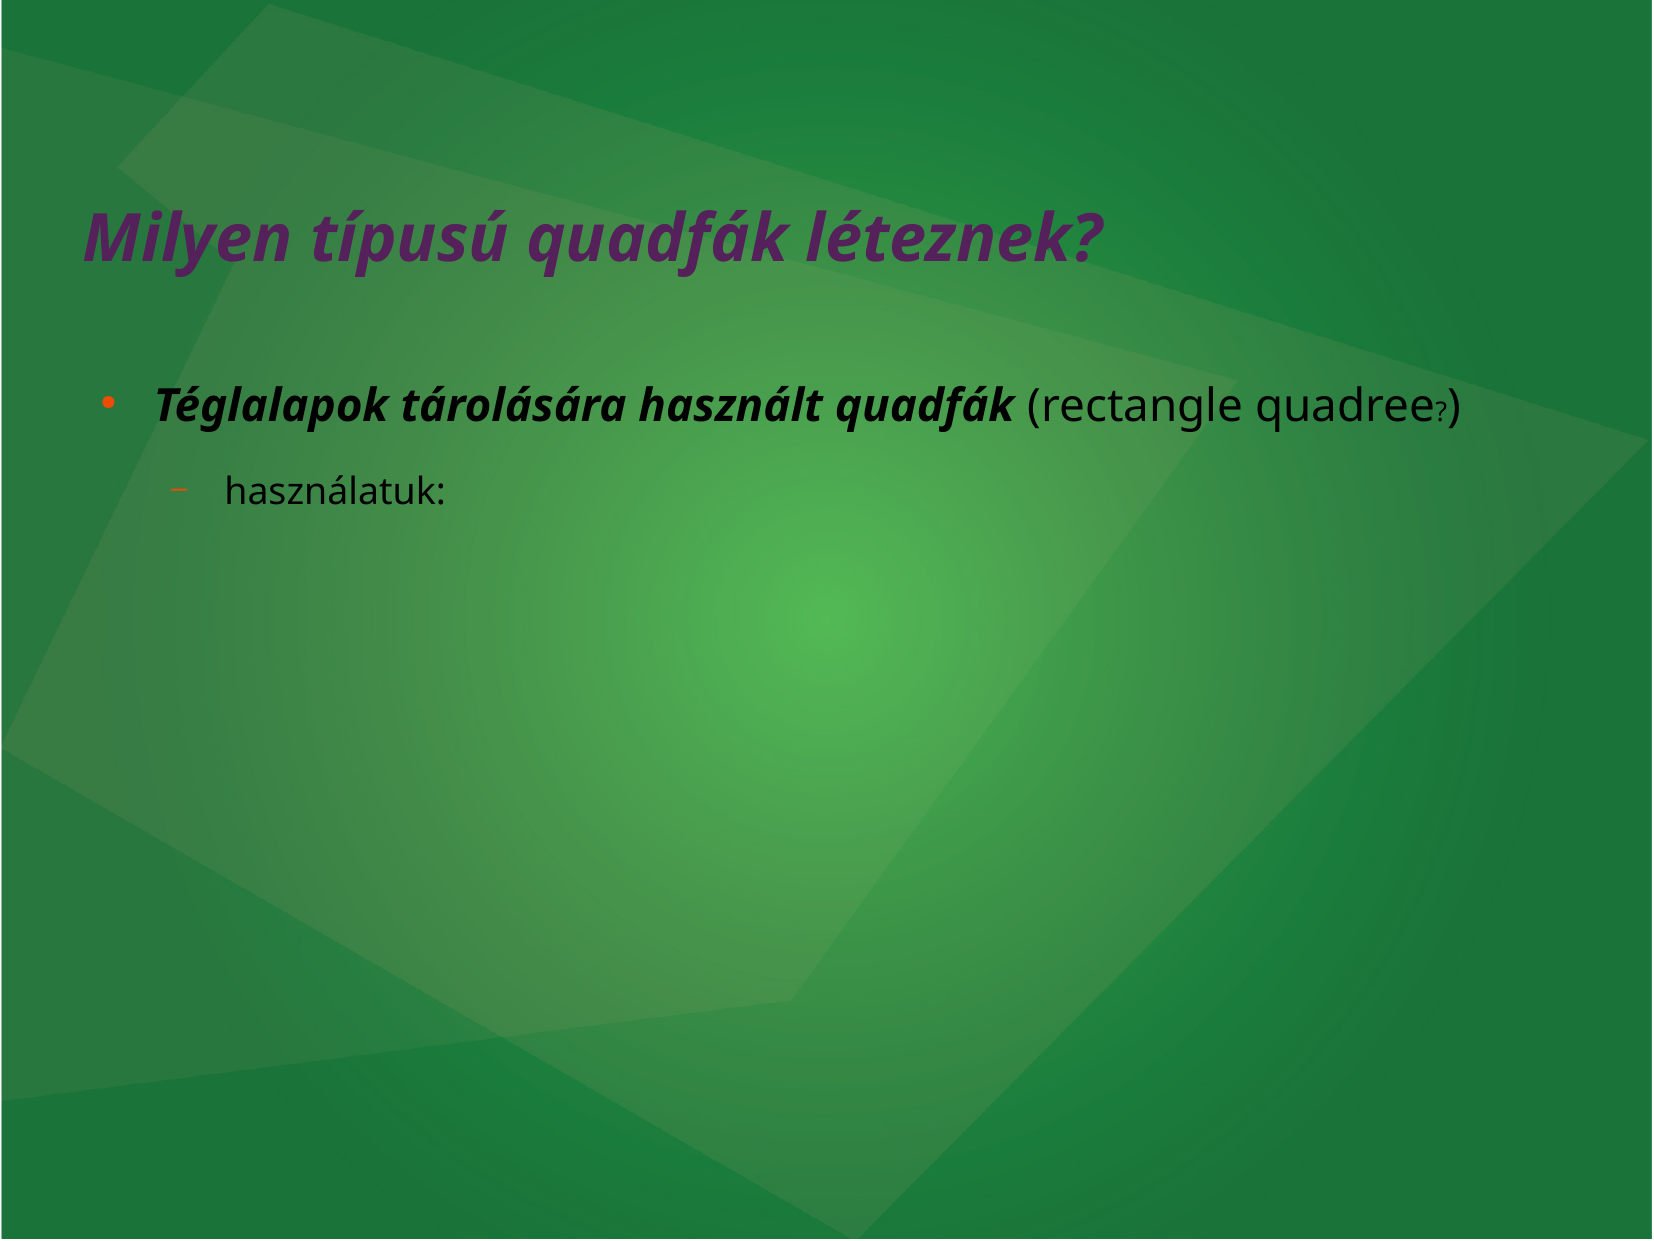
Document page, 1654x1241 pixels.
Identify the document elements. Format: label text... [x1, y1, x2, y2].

picture [0, 0, 1652, 1241]
title Milyen típusú quadfák léteznek? [82, 132, 1571, 340]
list Téglalapok tárolására használt quadfák (rectangle quadree?) használatuk: [82, 372, 1571, 1093]
